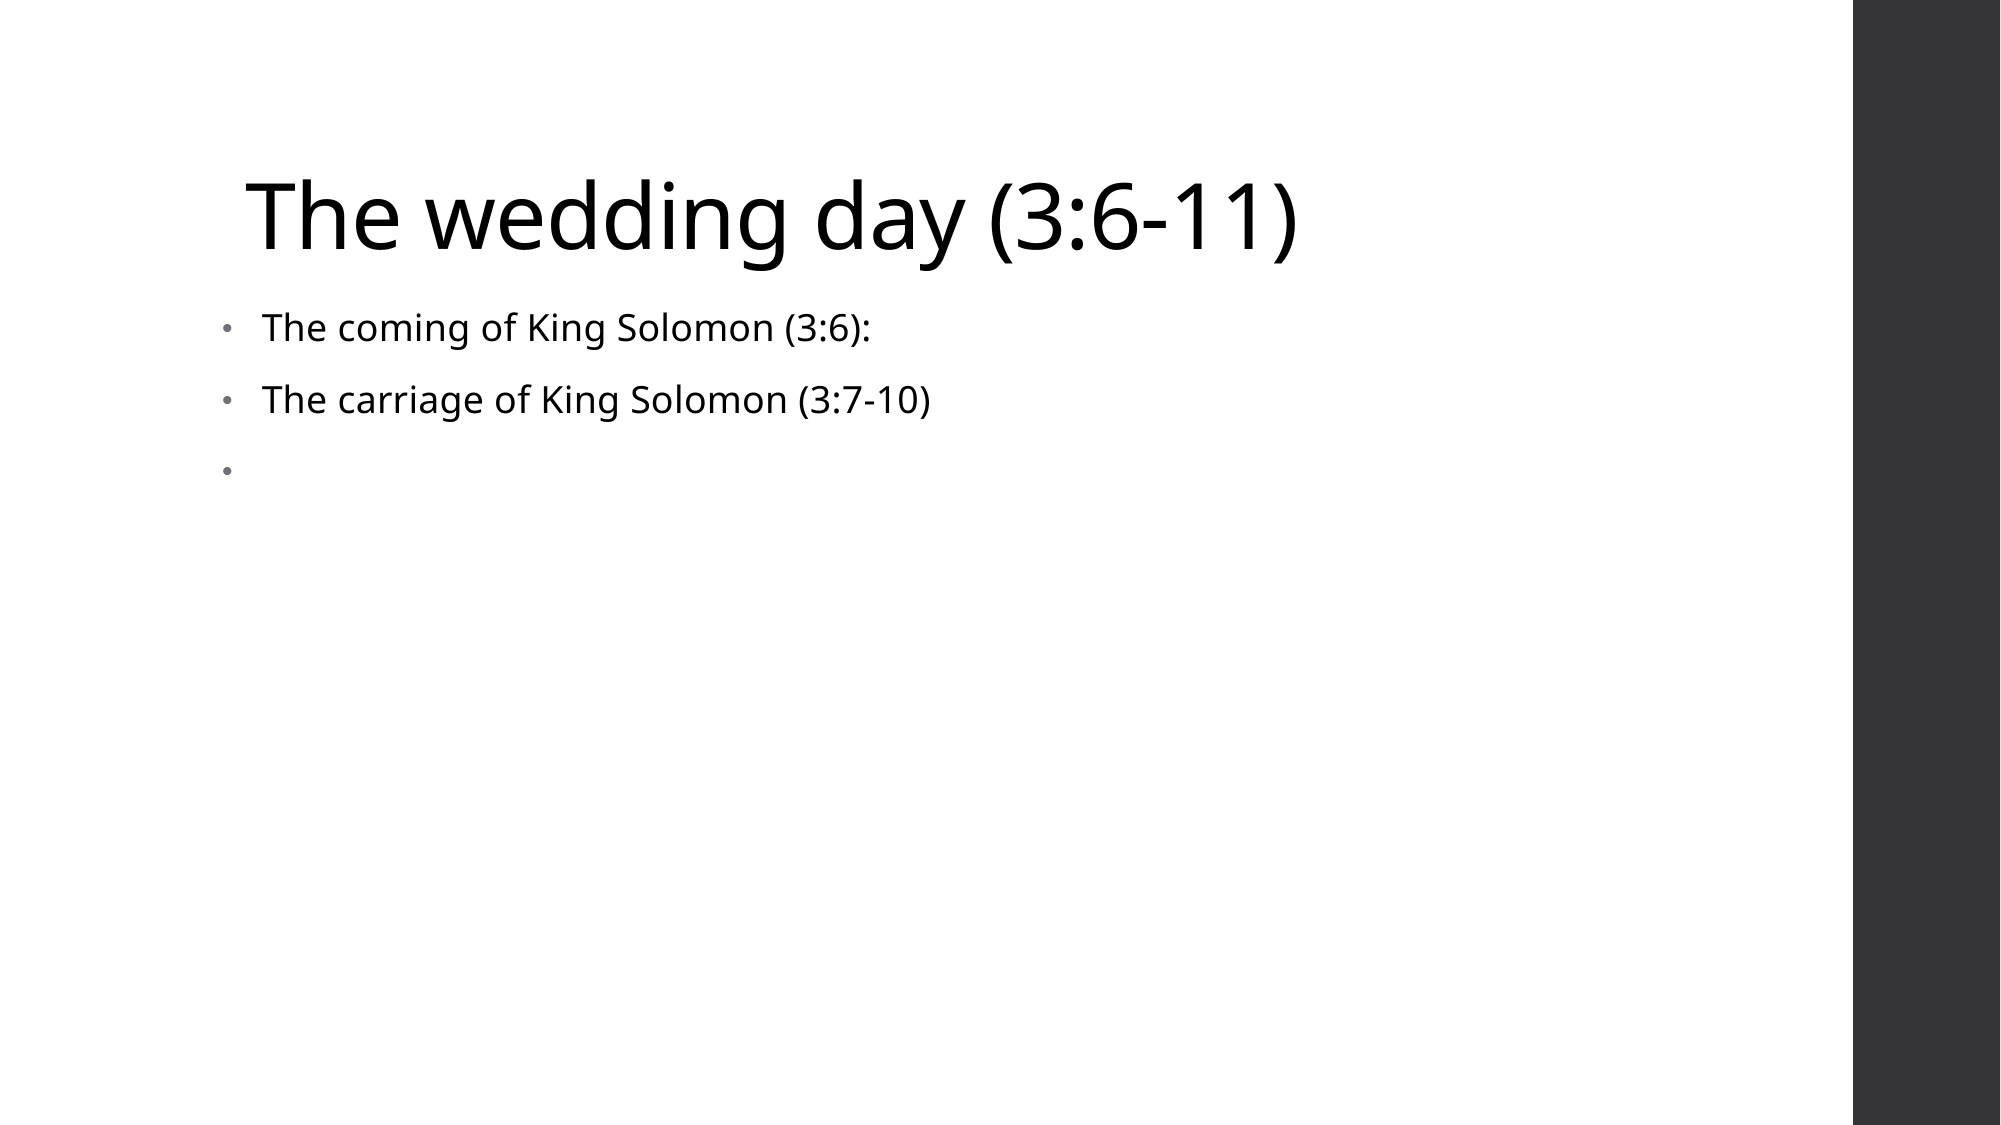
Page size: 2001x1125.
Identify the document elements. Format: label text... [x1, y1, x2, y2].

list The coming of King Solomon (3:6): The carriage of King Solomon (3:7-10) [206, 299, 1617, 1014]
title The wedding day (3:6-11) [206, 60, 1797, 278]
